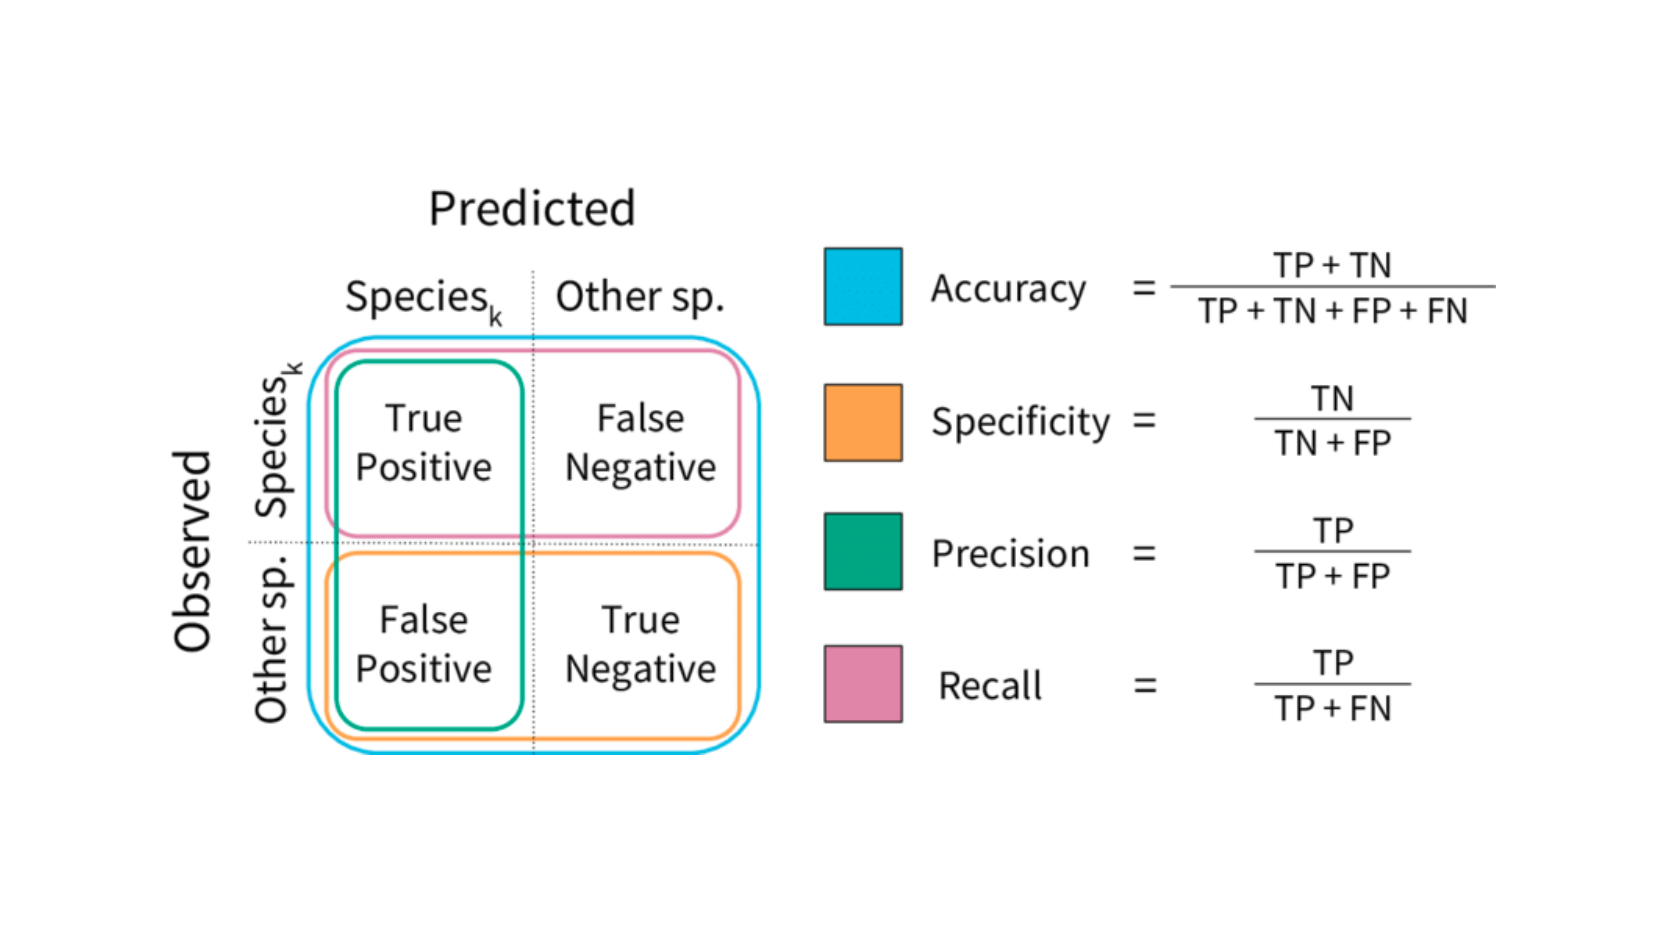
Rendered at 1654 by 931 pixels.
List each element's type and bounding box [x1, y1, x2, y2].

picture [167, 182, 1496, 755]
